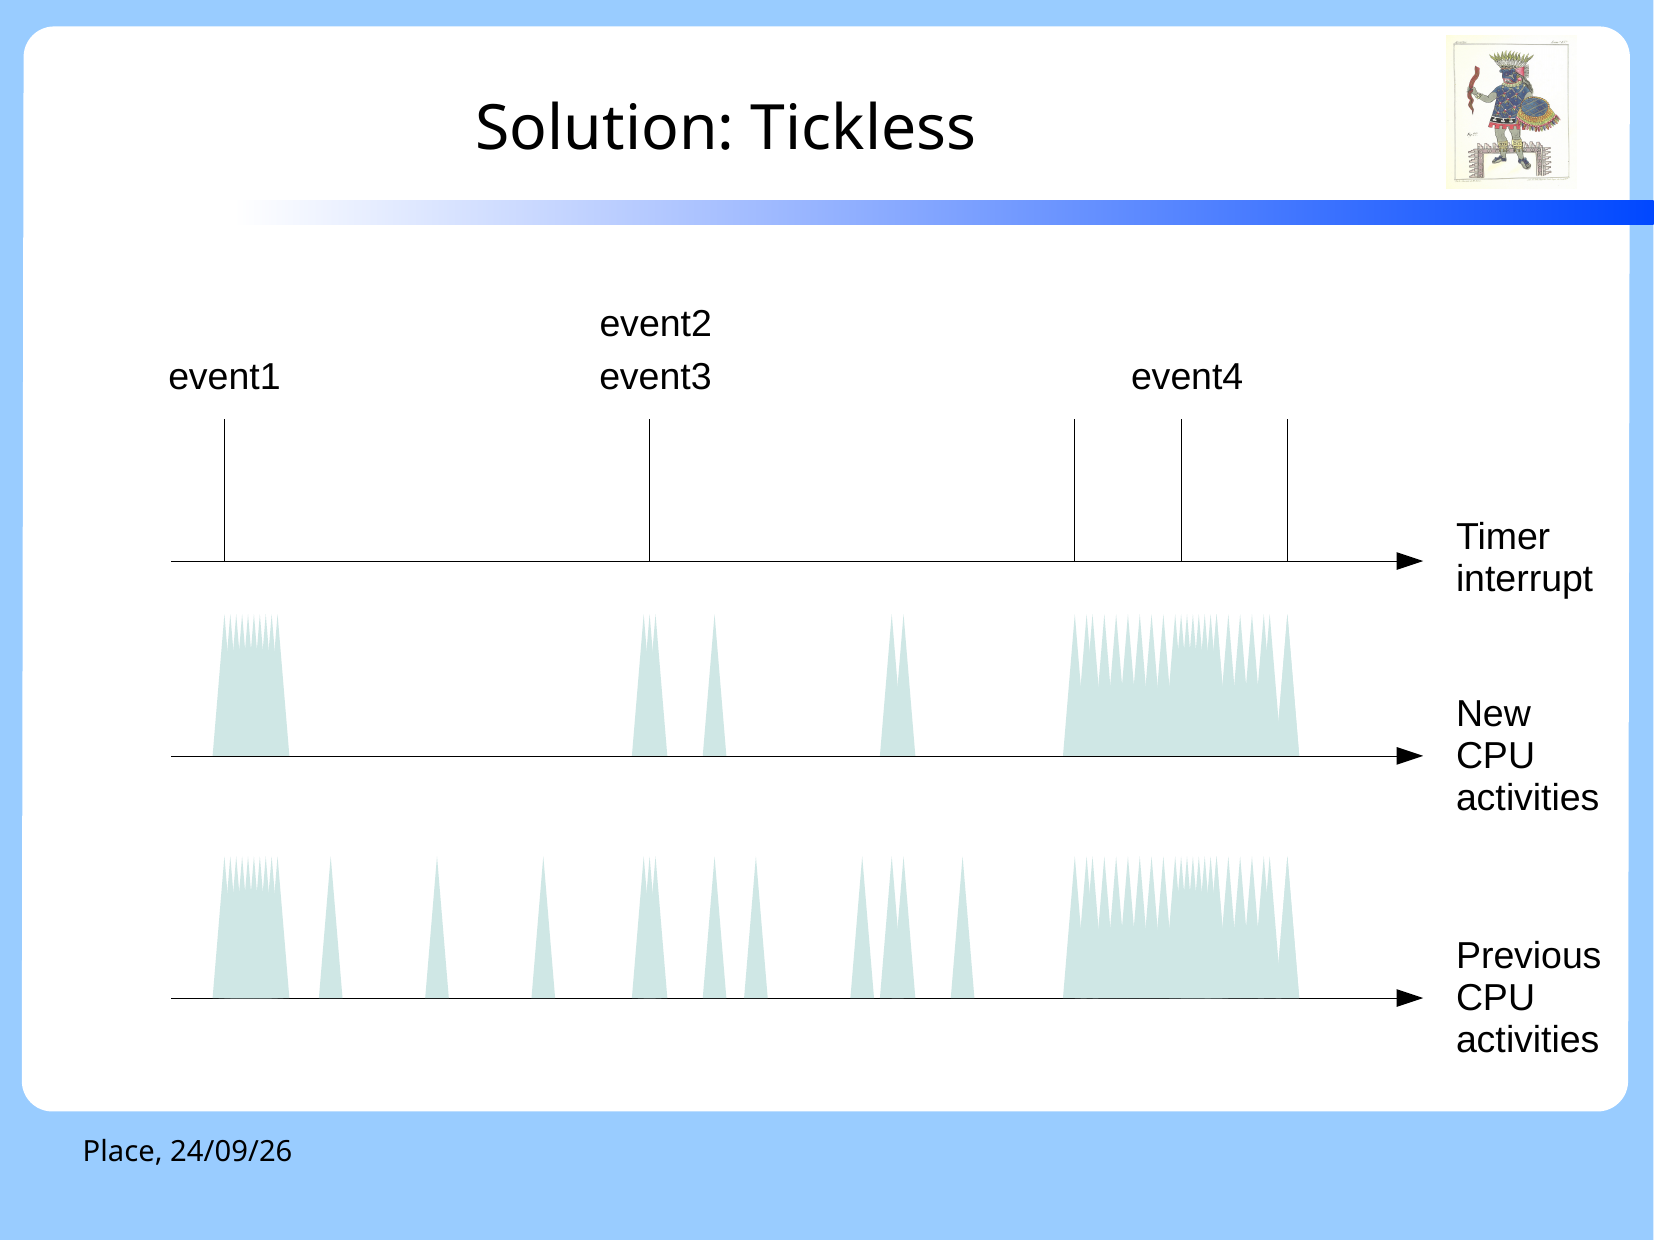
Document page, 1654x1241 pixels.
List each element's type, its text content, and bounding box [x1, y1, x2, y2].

text_box event2 [584, 295, 727, 353]
text_box [631, 856, 668, 999]
text_box [1062, 856, 1300, 999]
text_box [850, 856, 875, 999]
picture [1446, 35, 1577, 189]
text_box [1062, 614, 1300, 756]
text_box [631, 614, 668, 756]
text_box Timer interrupt [1441, 507, 1609, 607]
text_box [744, 856, 768, 999]
text_box [950, 856, 975, 999]
text_box [212, 614, 290, 756]
text_box [425, 856, 449, 999]
text_box event3 [584, 353, 727, 406]
text_box New CPU activities [1441, 685, 1615, 826]
text_box [879, 614, 916, 756]
text_box [879, 856, 916, 999]
text_box [531, 856, 556, 999]
text_box event4 [1116, 348, 1259, 406]
text_box event1 [153, 348, 296, 406]
text_box [318, 856, 343, 999]
text_box [702, 614, 727, 756]
text_box [702, 856, 727, 999]
title Solution: Tickless [82, 49, 1371, 201]
text_box Previous CPU activities [1441, 927, 1617, 1069]
text_box [212, 856, 290, 999]
